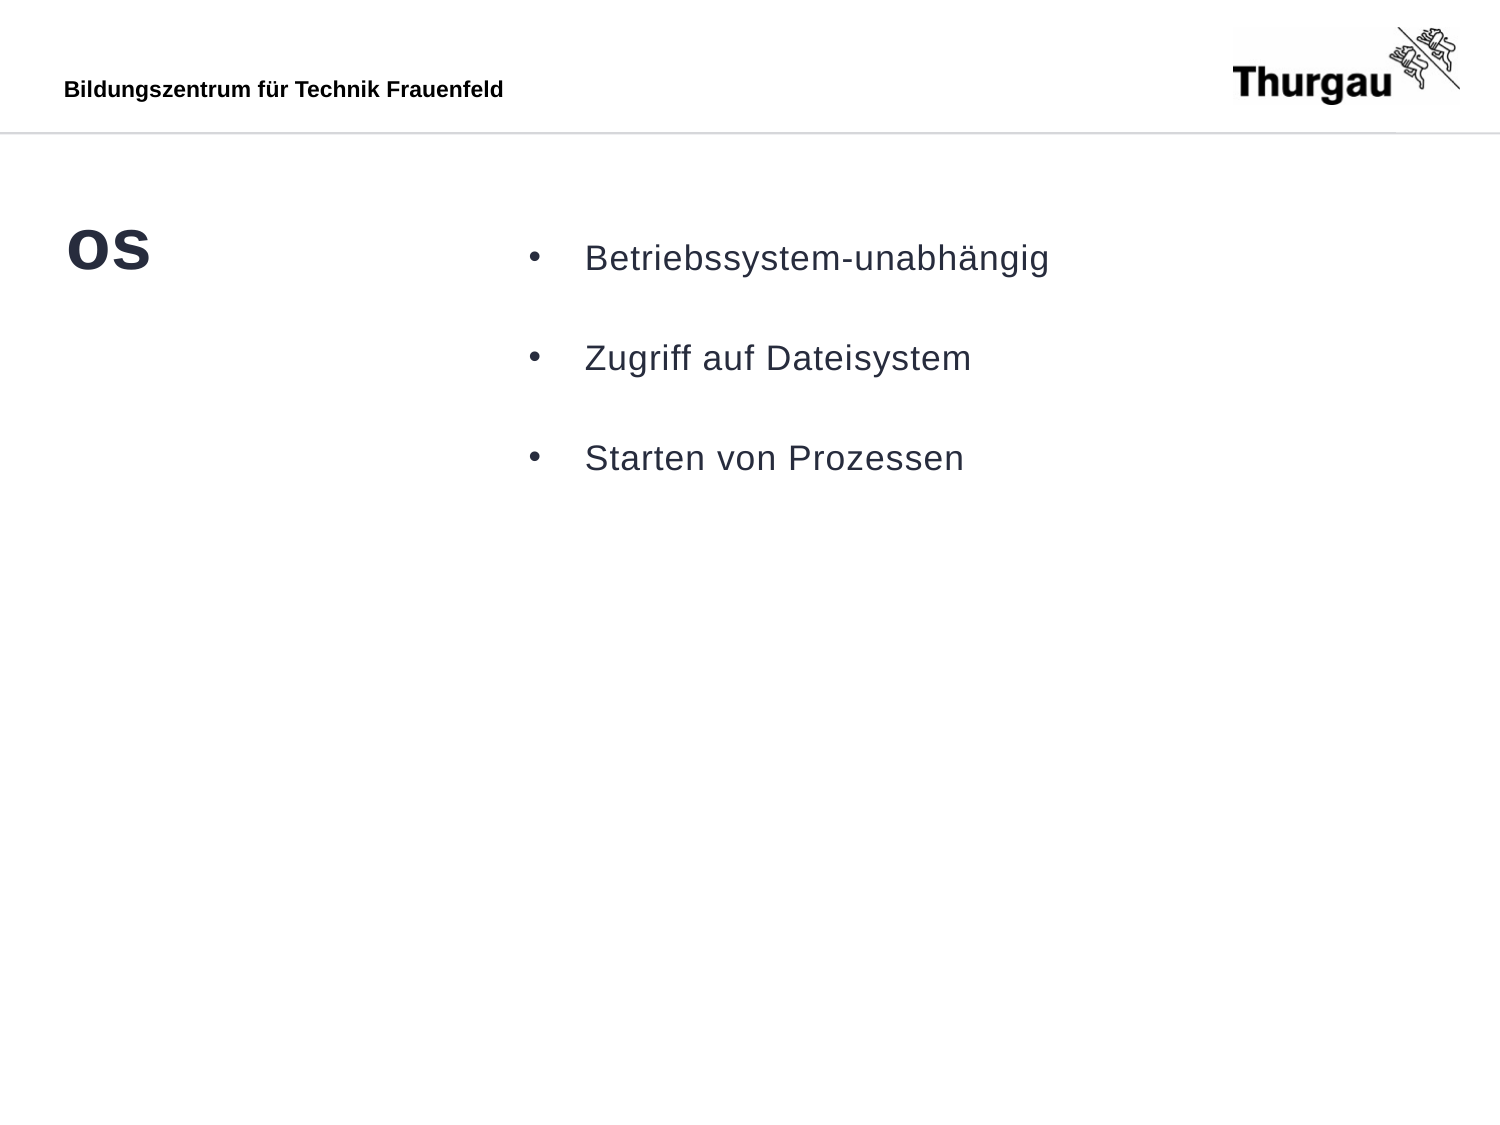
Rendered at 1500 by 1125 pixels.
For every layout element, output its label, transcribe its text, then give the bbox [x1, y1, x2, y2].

picture [1233, 27, 1460, 105]
text_box Bildungszentrum für Technik Frauenfeld [48, 65, 667, 115]
text_box os [51, 208, 422, 587]
text_box Betriebssystem-unabhängig Zugriff auf Dateisystem Starten von Prozessen [513, 219, 1435, 1042]
